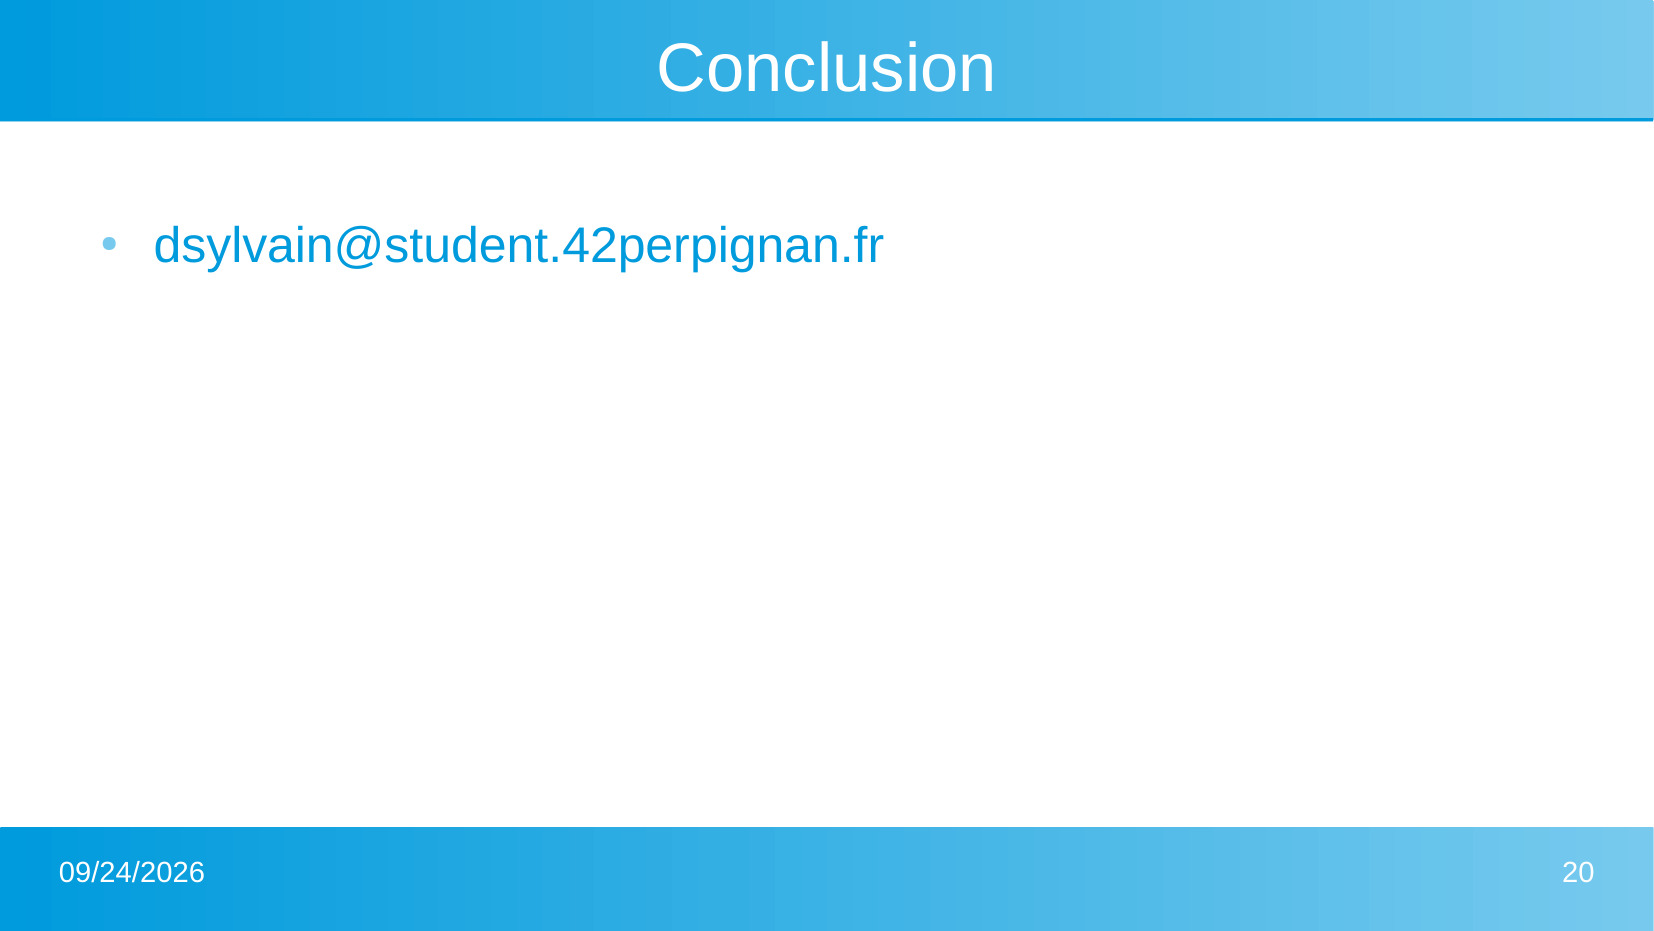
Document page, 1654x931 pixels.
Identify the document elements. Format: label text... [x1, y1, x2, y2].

title Conclusion [82, 0, 1571, 146]
list dsylvain@student.42perpignan.fr [82, 217, 1571, 758]
